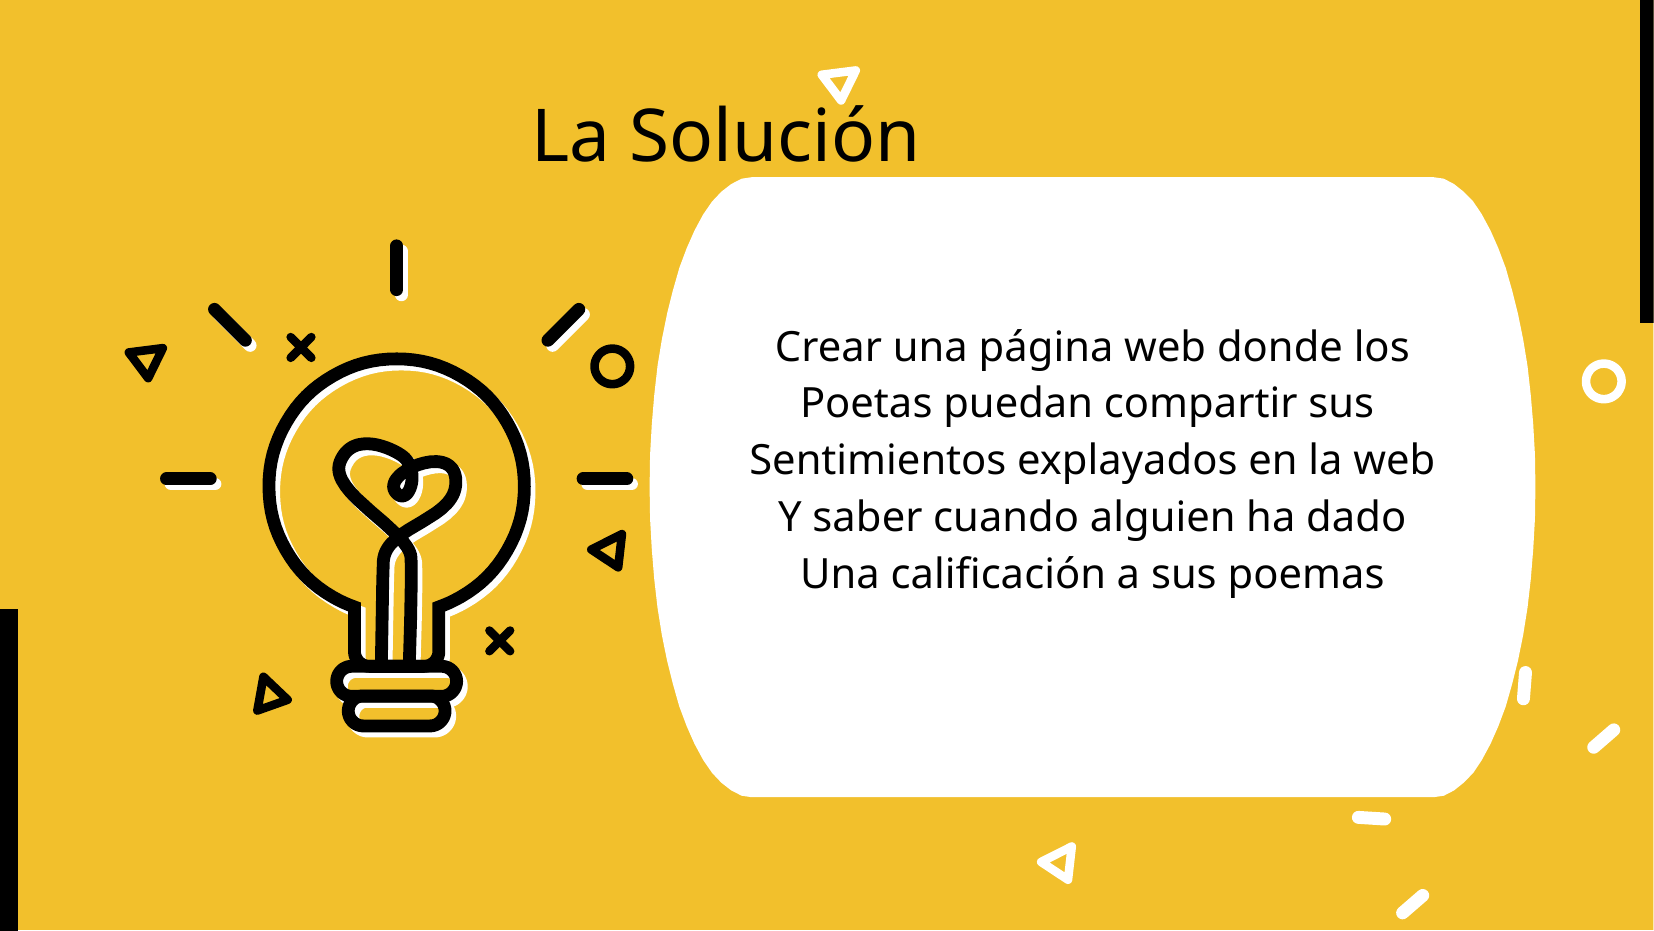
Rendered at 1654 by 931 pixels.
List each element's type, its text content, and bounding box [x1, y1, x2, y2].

title La Solución [531, 59, 1169, 208]
text_box Crear una página web donde los Poetas puedan compartir sus Sentimientos explayados en la web Y saber cuando alguien ha dado Una calificación a sus poemas [649, 177, 1536, 798]
